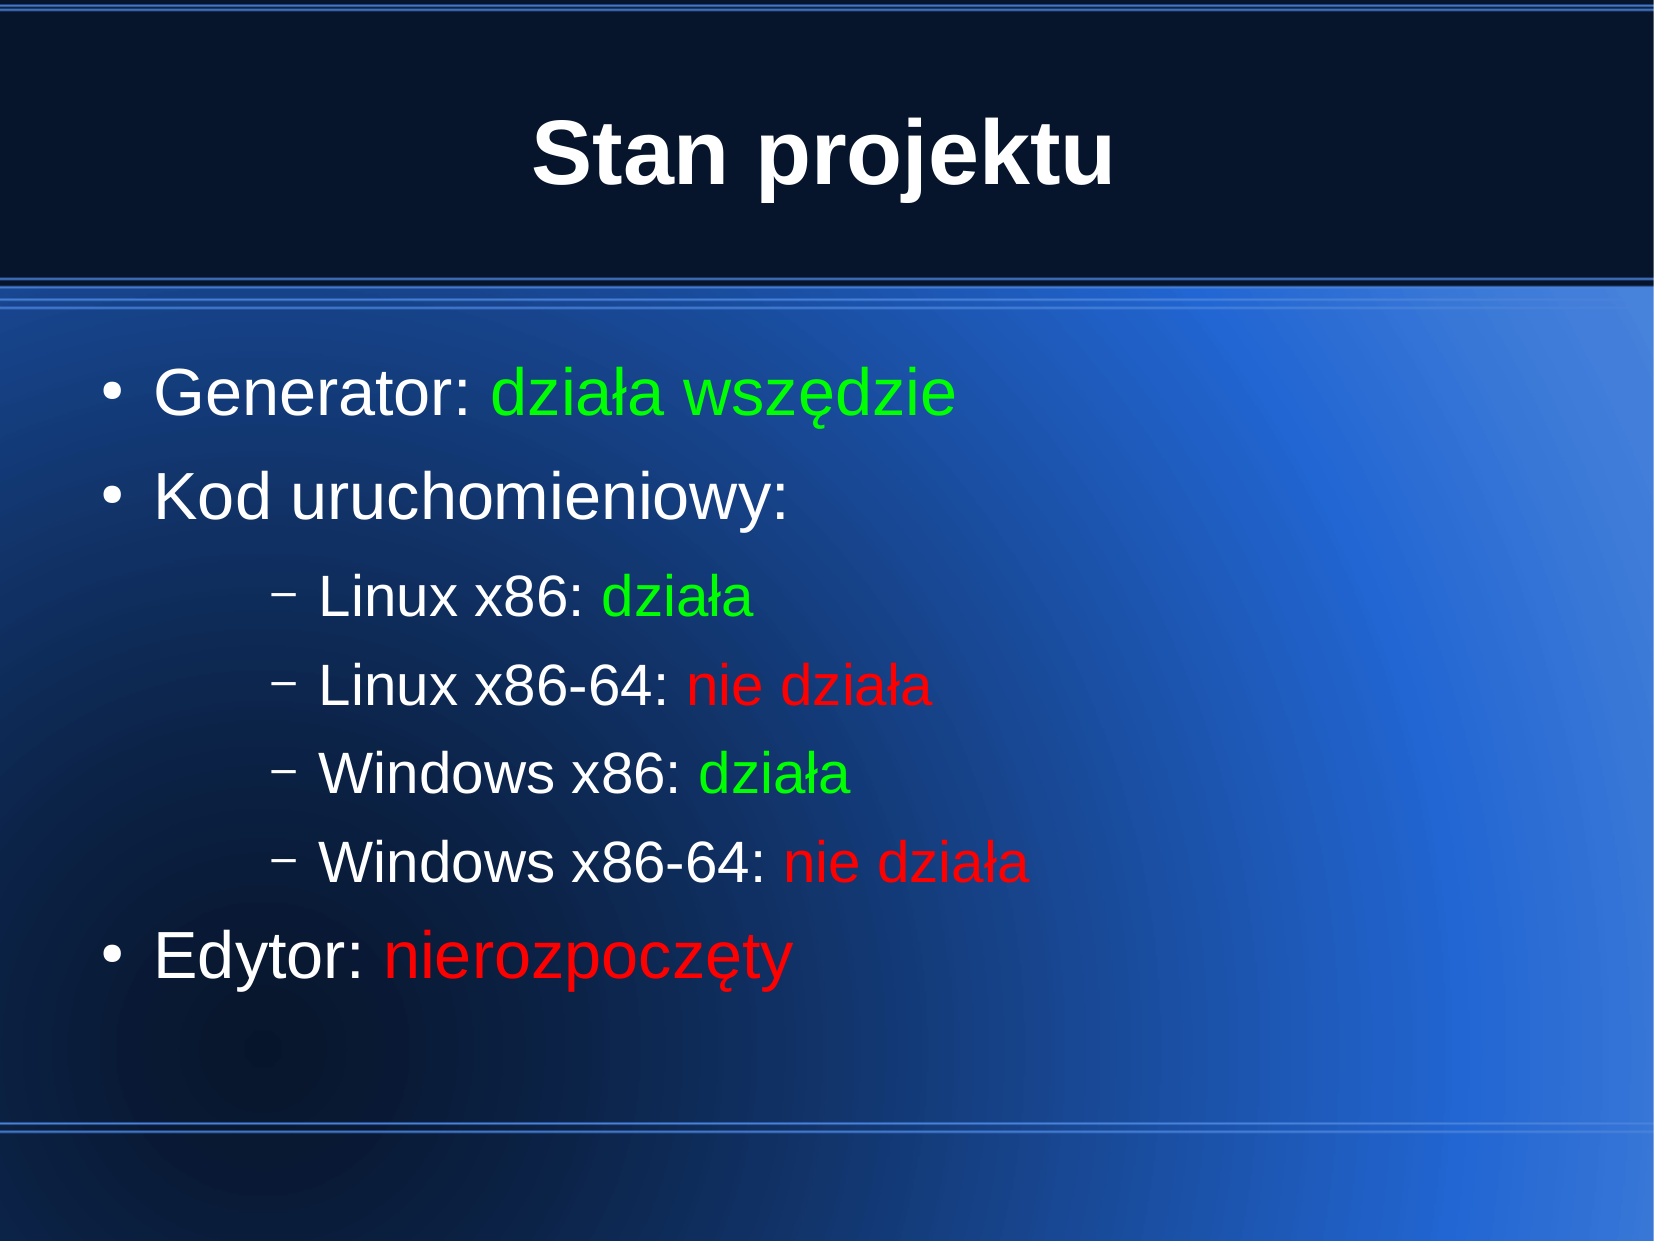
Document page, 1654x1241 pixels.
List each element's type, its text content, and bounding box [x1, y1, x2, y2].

list Generator: działa wszędzie Kod uruchomieniowy: Linux x86: działa Linux x86-64: nie działa Windows x86: działa Windows x86-64: nie działa Edytor: nierozpoczęty [82, 355, 1571, 1075]
picture [0, 0, 1654, 1241]
title Stan projektu [82, 49, 1571, 257]
